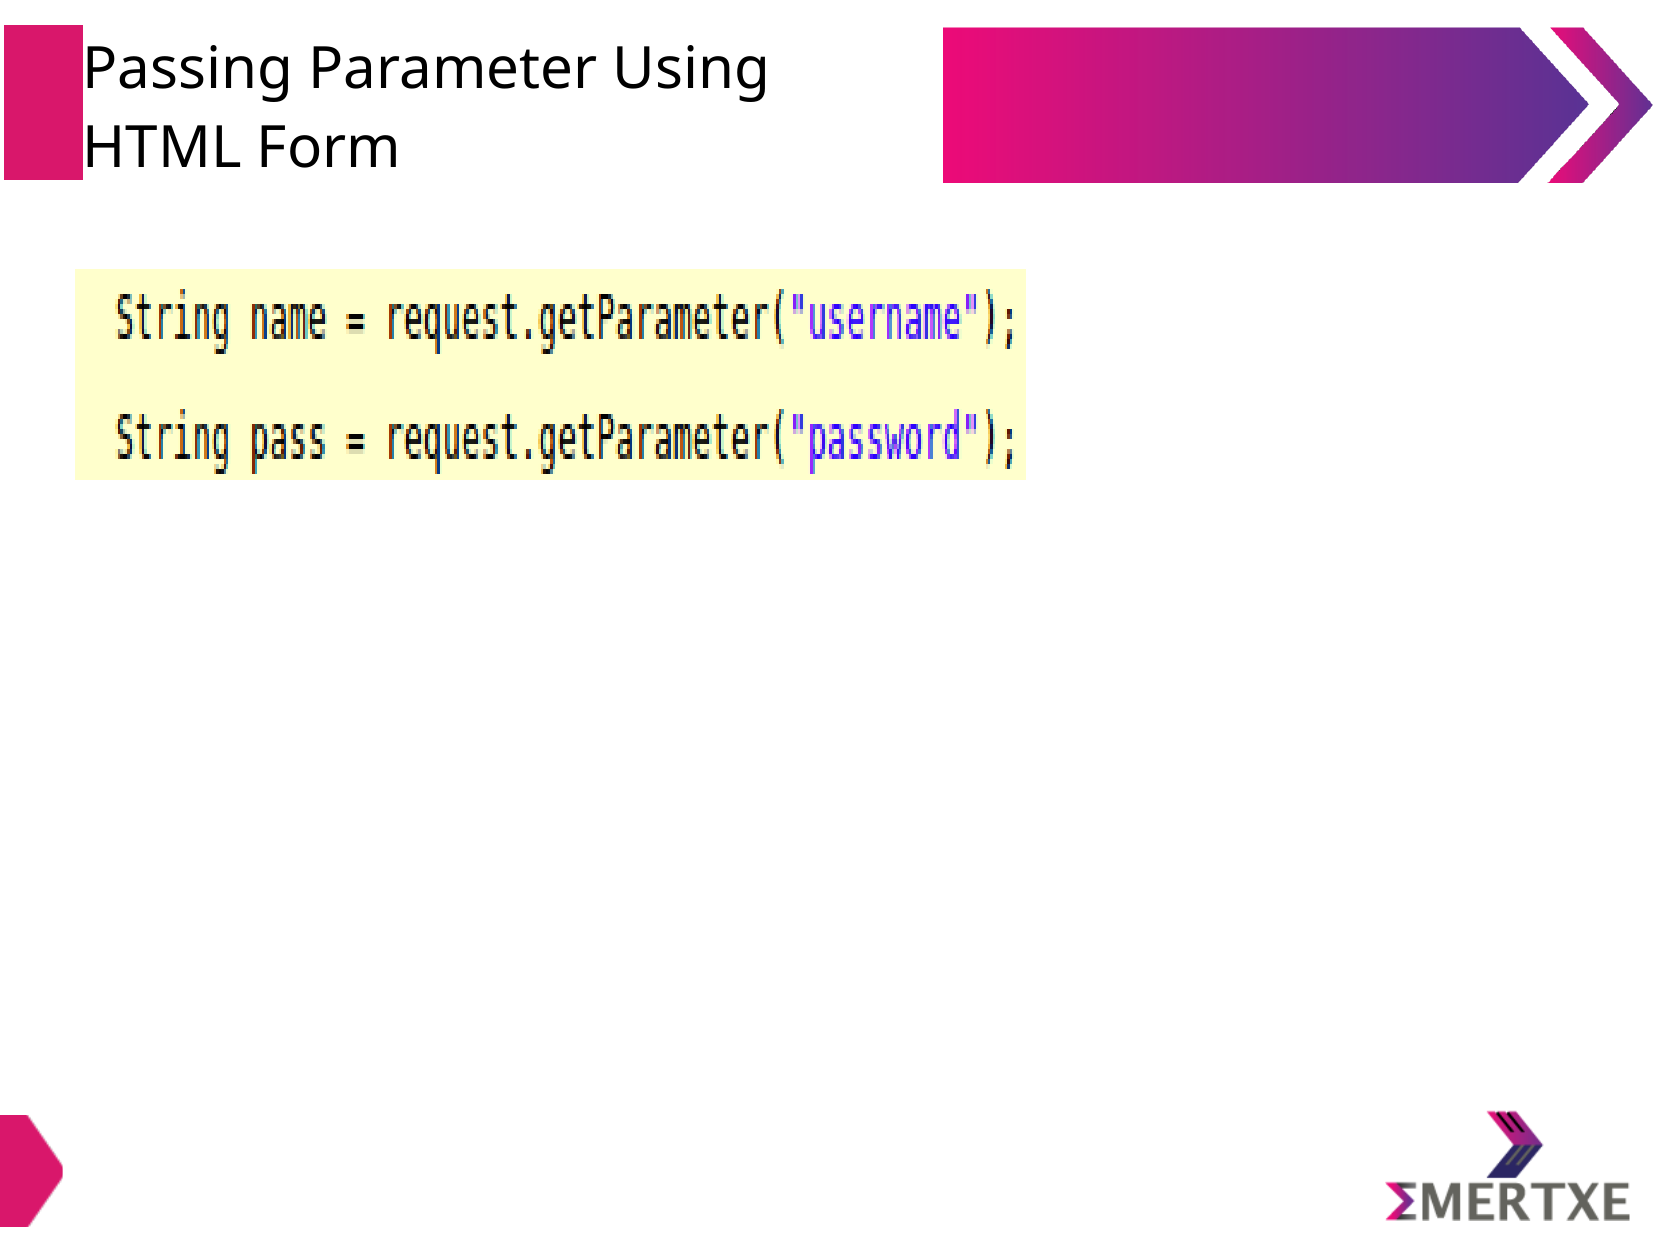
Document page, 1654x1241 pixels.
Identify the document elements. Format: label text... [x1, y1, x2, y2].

picture [1385, 1107, 1631, 1221]
picture [75, 269, 1051, 481]
title Passing Parameter Using HTML Form [82, 2, 1571, 210]
picture [1571, 27, 1653, 183]
